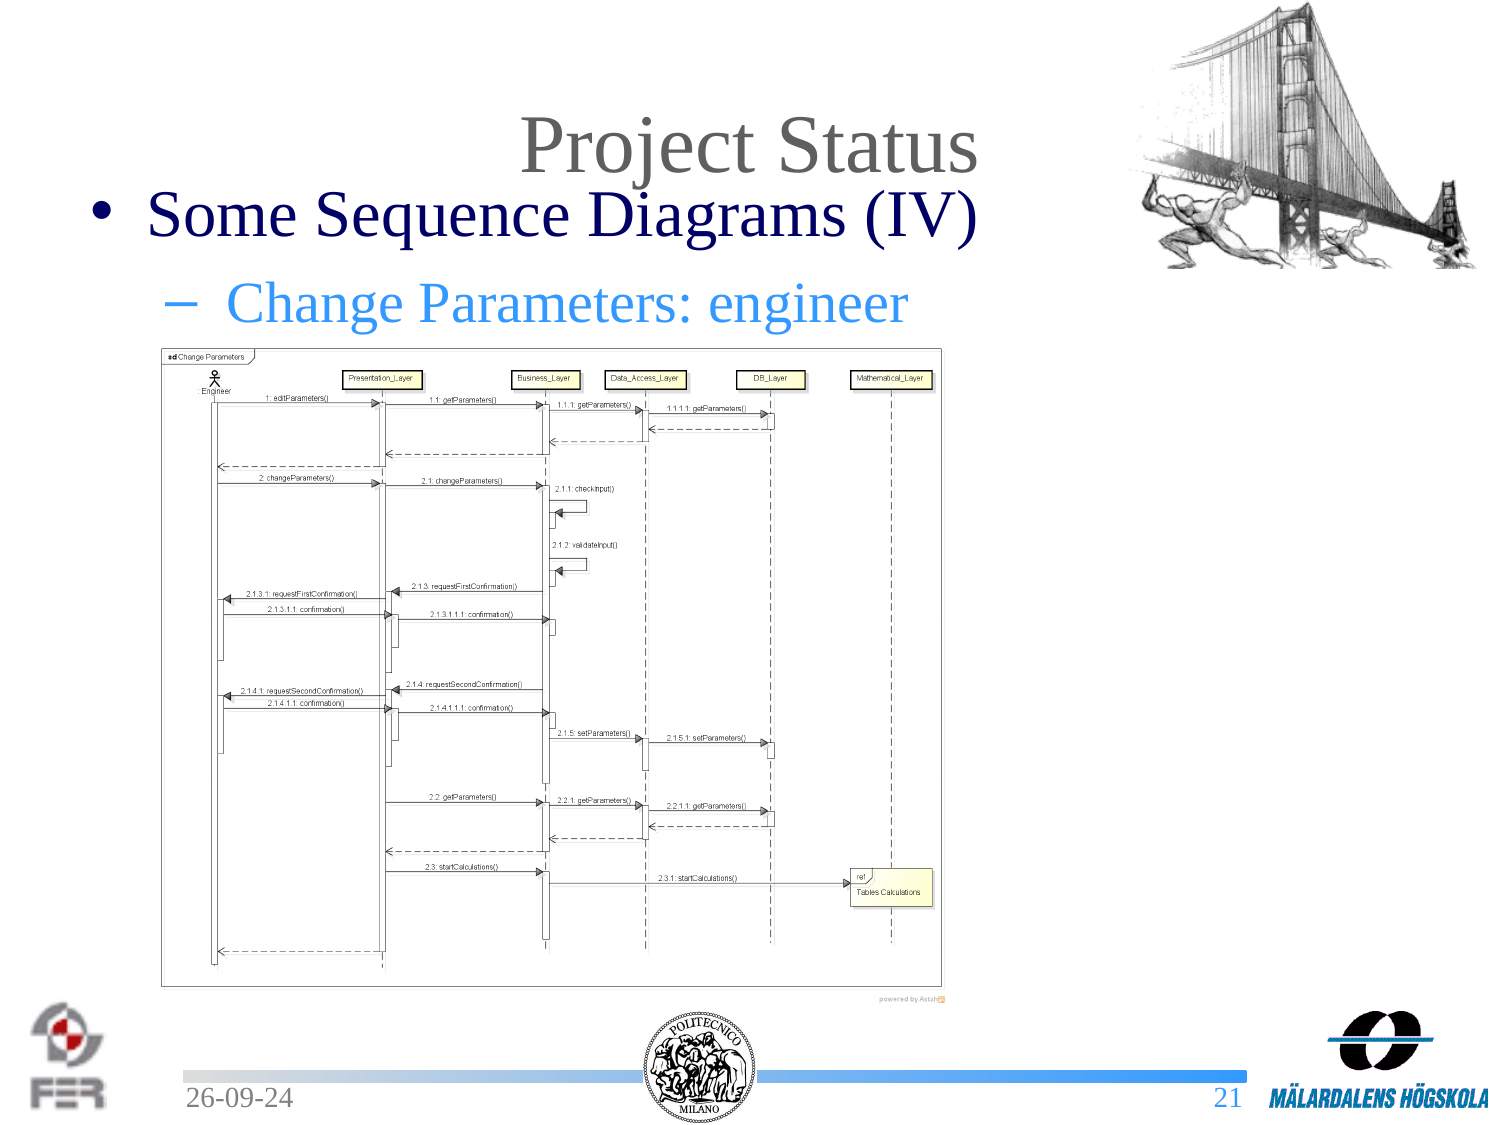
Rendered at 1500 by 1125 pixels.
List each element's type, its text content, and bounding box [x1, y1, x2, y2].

picture [1269, 1011, 1488, 1108]
title Project Status [75, 45, 1122, 162]
text_box 13-11-06 [171, 1070, 396, 1114]
picture [1435, 1096, 1441, 1104]
text_box <numero> [1186, 1070, 1258, 1114]
picture [643, 1011, 757, 1123]
picture [1122, 0, 1477, 269]
picture [155, 342, 947, 1005]
picture [1368, 1093, 1374, 1104]
list Some Sequence Diagrams (IV) Change Parameters: engineer [75, 162, 1426, 905]
picture [1454, 1091, 1459, 1108]
picture [29, 987, 107, 1125]
